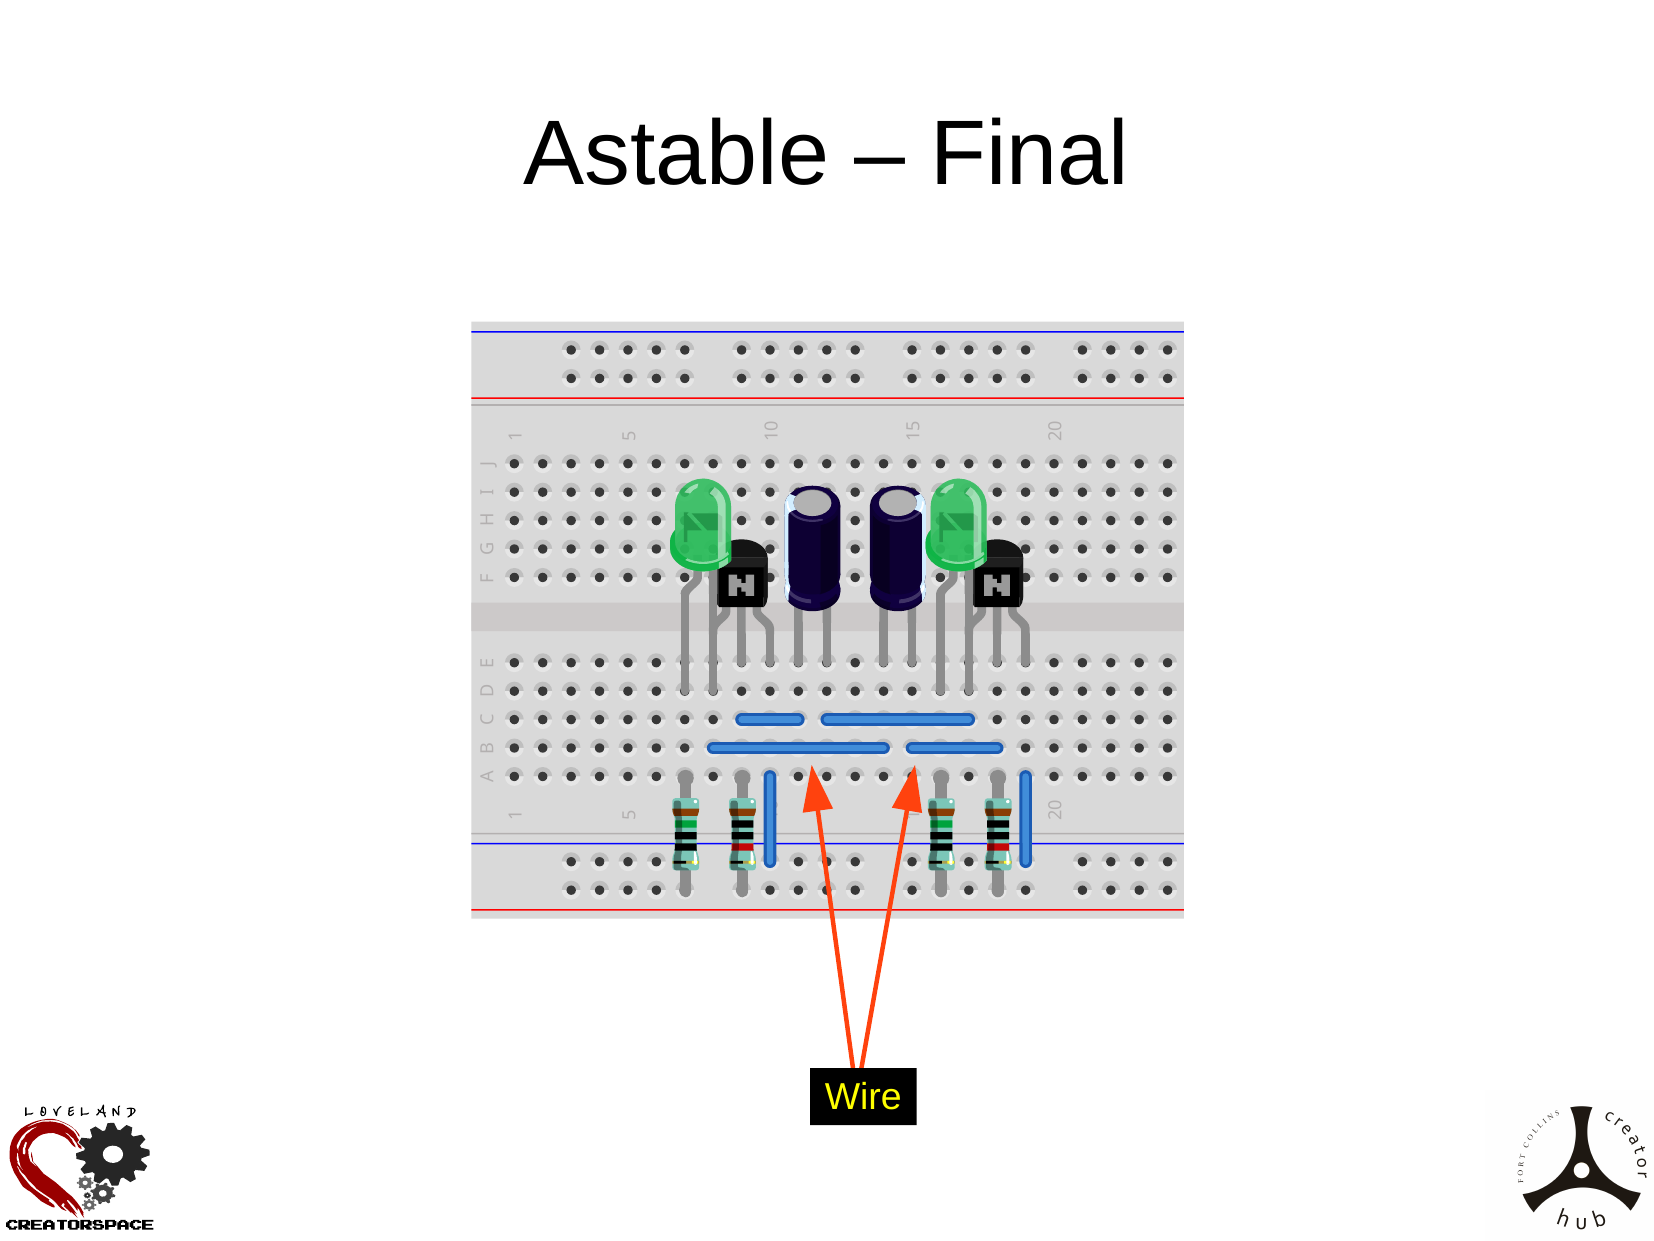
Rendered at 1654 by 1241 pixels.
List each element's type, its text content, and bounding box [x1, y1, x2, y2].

picture [1485, 1090, 1654, 1241]
text_box Wire [810, 1068, 917, 1126]
picture [469, 320, 1184, 921]
title Astable – Final [82, 49, 1571, 257]
